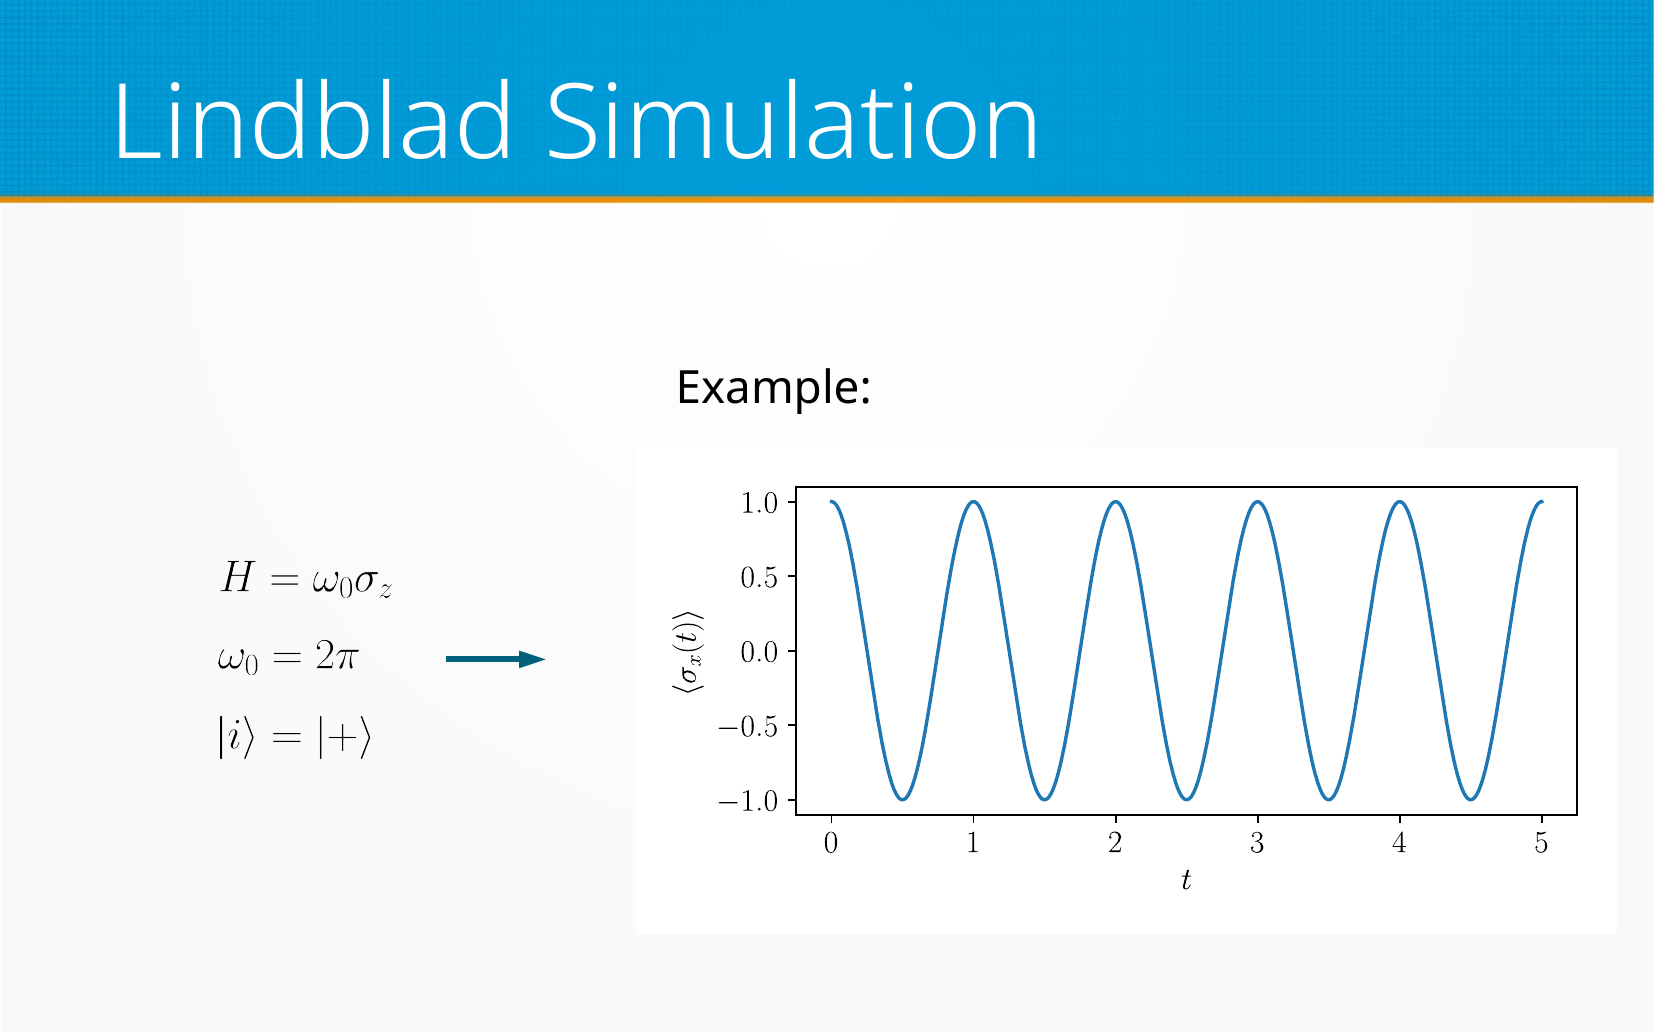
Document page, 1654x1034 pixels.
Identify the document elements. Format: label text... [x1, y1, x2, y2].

text_box Example: [330, 354, 1217, 418]
picture [0, 195, 1654, 1034]
title Lindblad Simulation [82, 16, 1571, 190]
